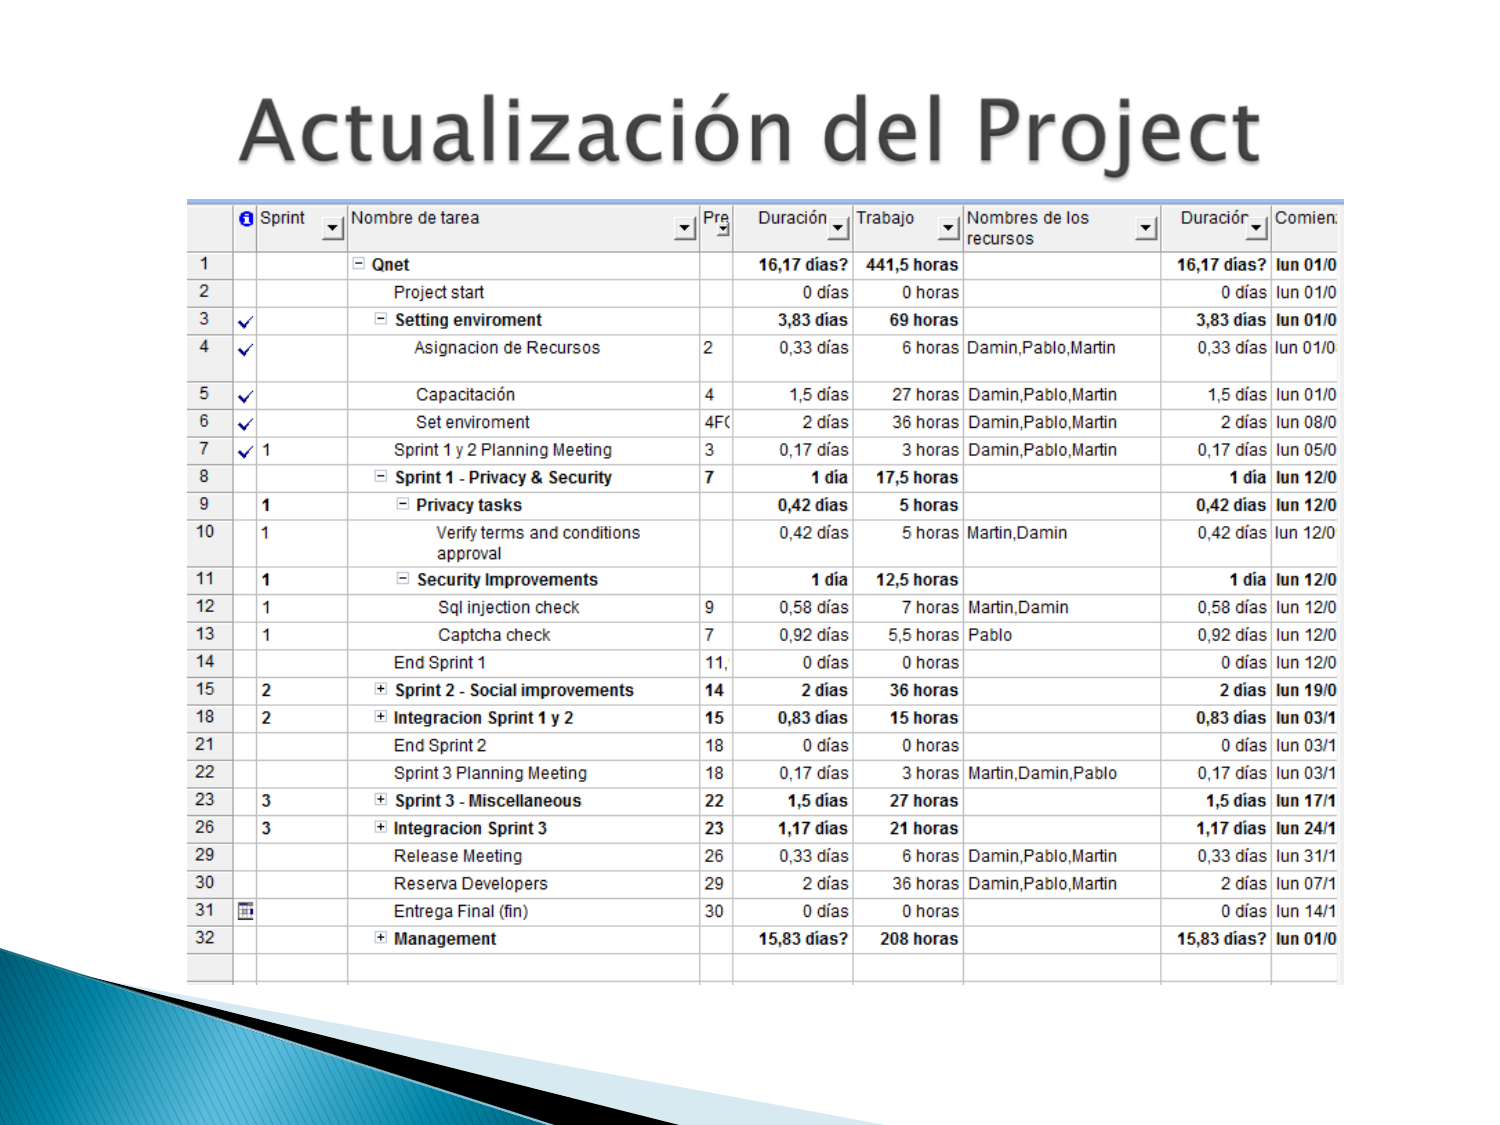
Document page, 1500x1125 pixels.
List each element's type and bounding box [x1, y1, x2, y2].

text_box [73, 43, 1427, 235]
picture [0, 199, 1344, 1125]
